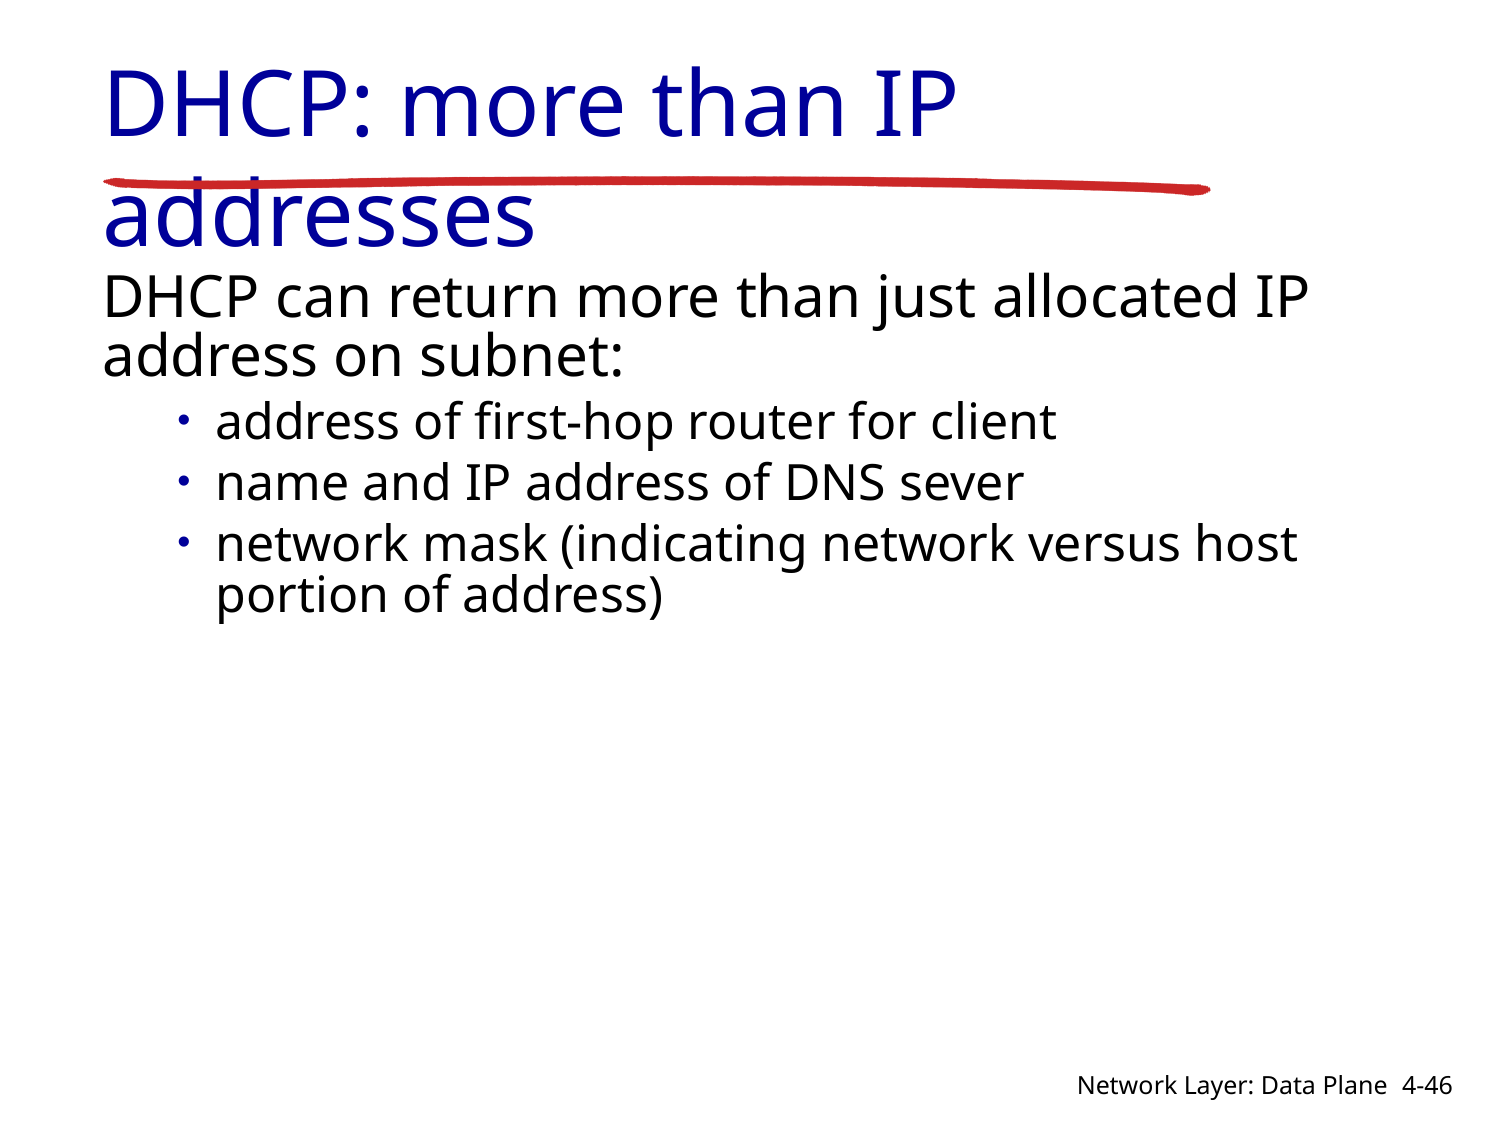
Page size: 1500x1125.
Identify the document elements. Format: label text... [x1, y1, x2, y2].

footer Network Layer: Data Plane [1045, 1062, 1404, 1102]
picture [98, 171, 1224, 201]
list DHCP can return more than just allocated IP address on subnet: address of first-hop router for client name and IP address of DNS sever network mask (indicating network versus host portion of address) [87, 262, 1363, 1025]
slide_number 4-13 [1387, 1062, 1480, 1107]
title DHCP: more than IP addresses [87, 37, 1363, 225]
